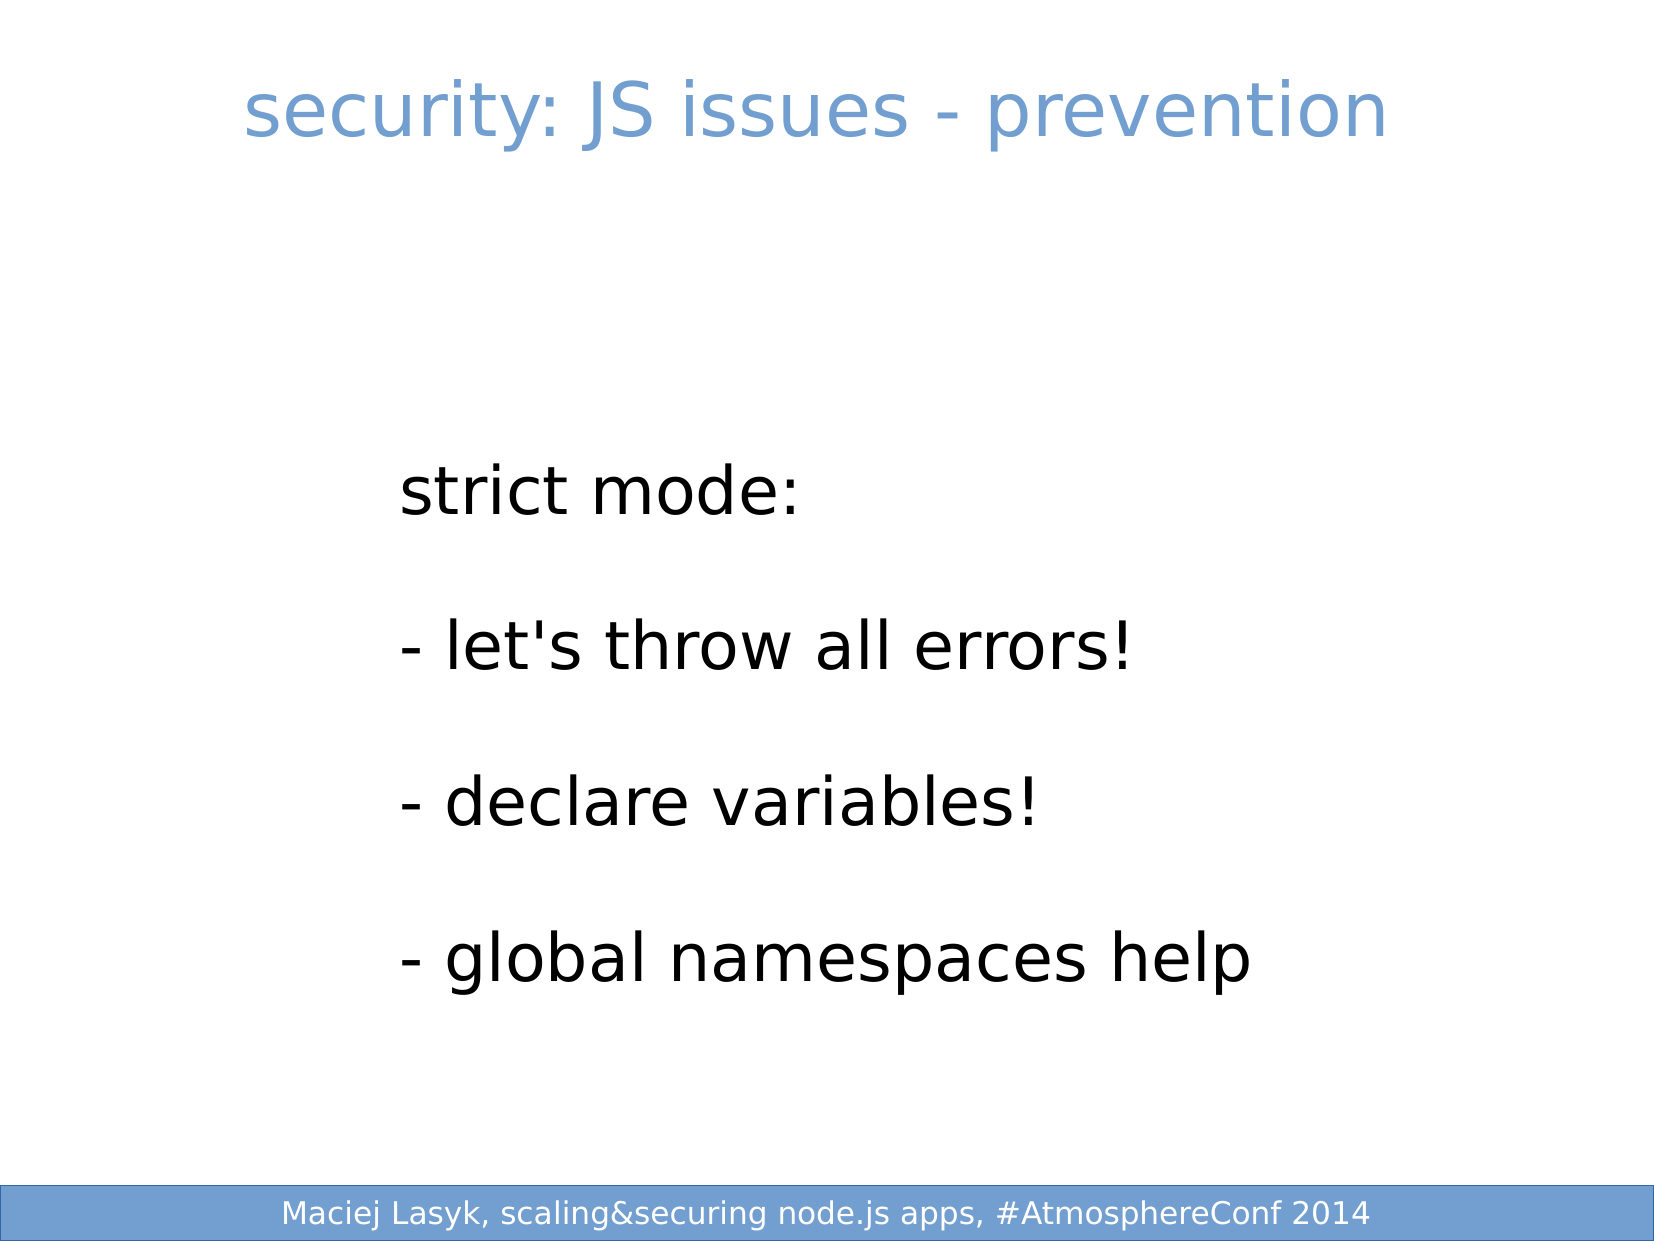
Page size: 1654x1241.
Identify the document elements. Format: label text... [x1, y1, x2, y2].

text_box Maciej Lasyk, scaling&securing node.js apps, #AtmosphereConf 2014 [266, 1188, 1388, 1240]
text_box [0, 1185, 1654, 1241]
text_box security: JS issues - prevention [228, 60, 1406, 163]
text_box strict mode: - let's throw all errors! - declare variables! - global namespaces help [384, 367, 1269, 927]
